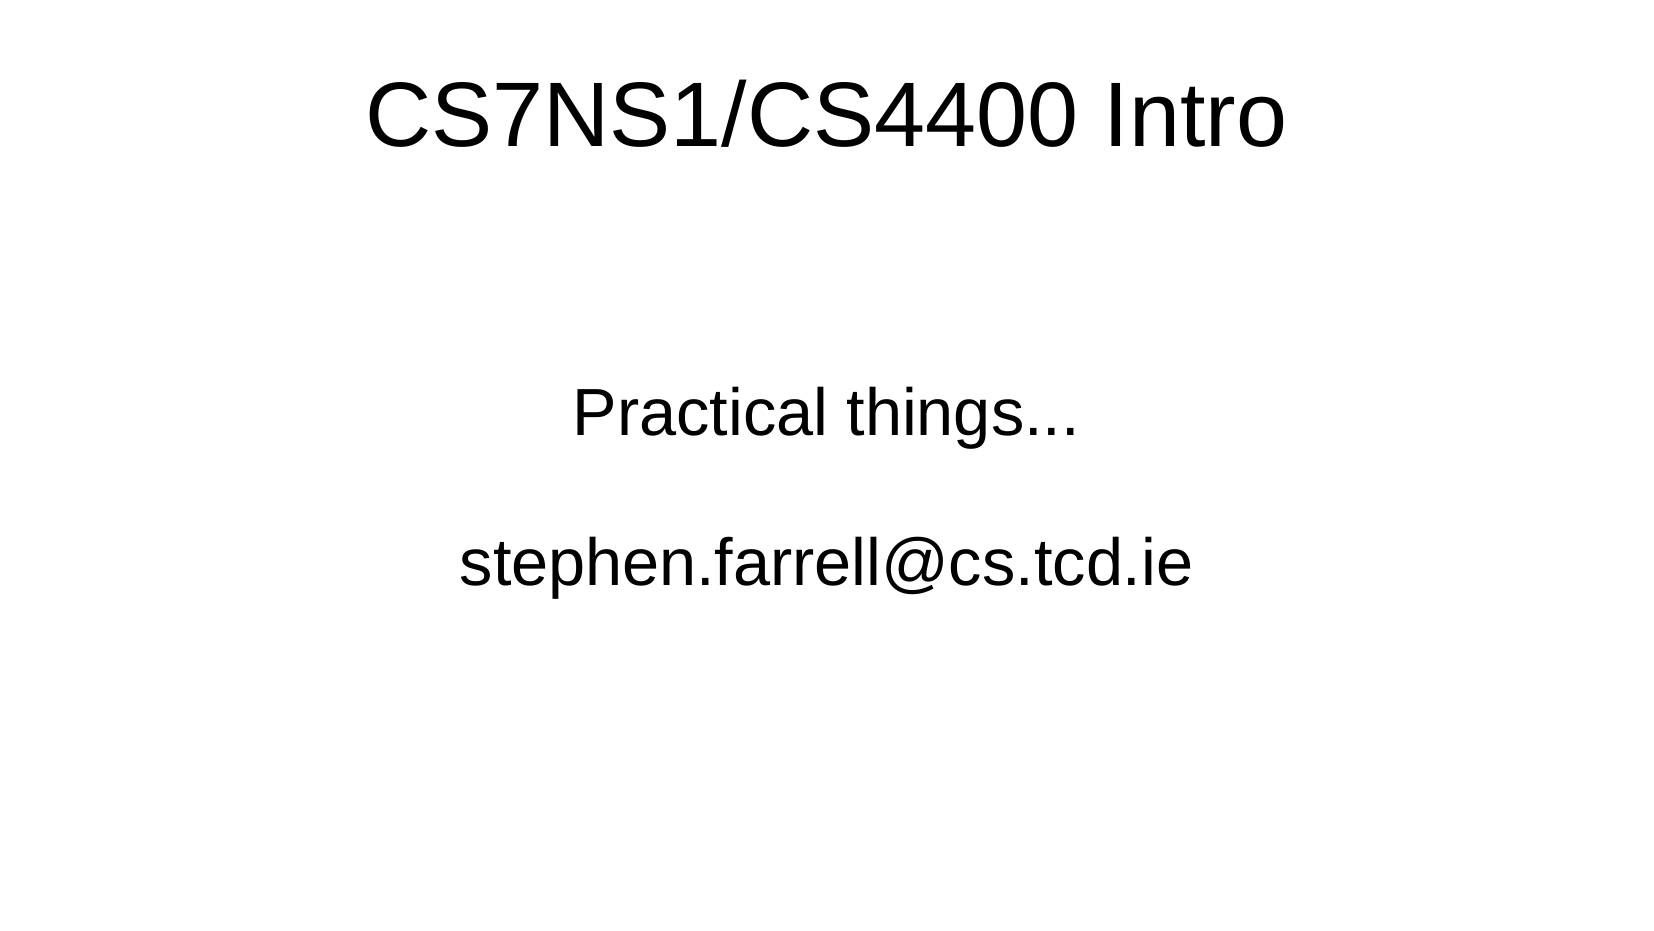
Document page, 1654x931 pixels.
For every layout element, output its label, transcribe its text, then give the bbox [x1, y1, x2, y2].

title CS7NS1/CS4400 Intro [82, 37, 1571, 193]
subtitle Practical things... stephen.farrell@cs.tcd.ie [82, 217, 1571, 758]
